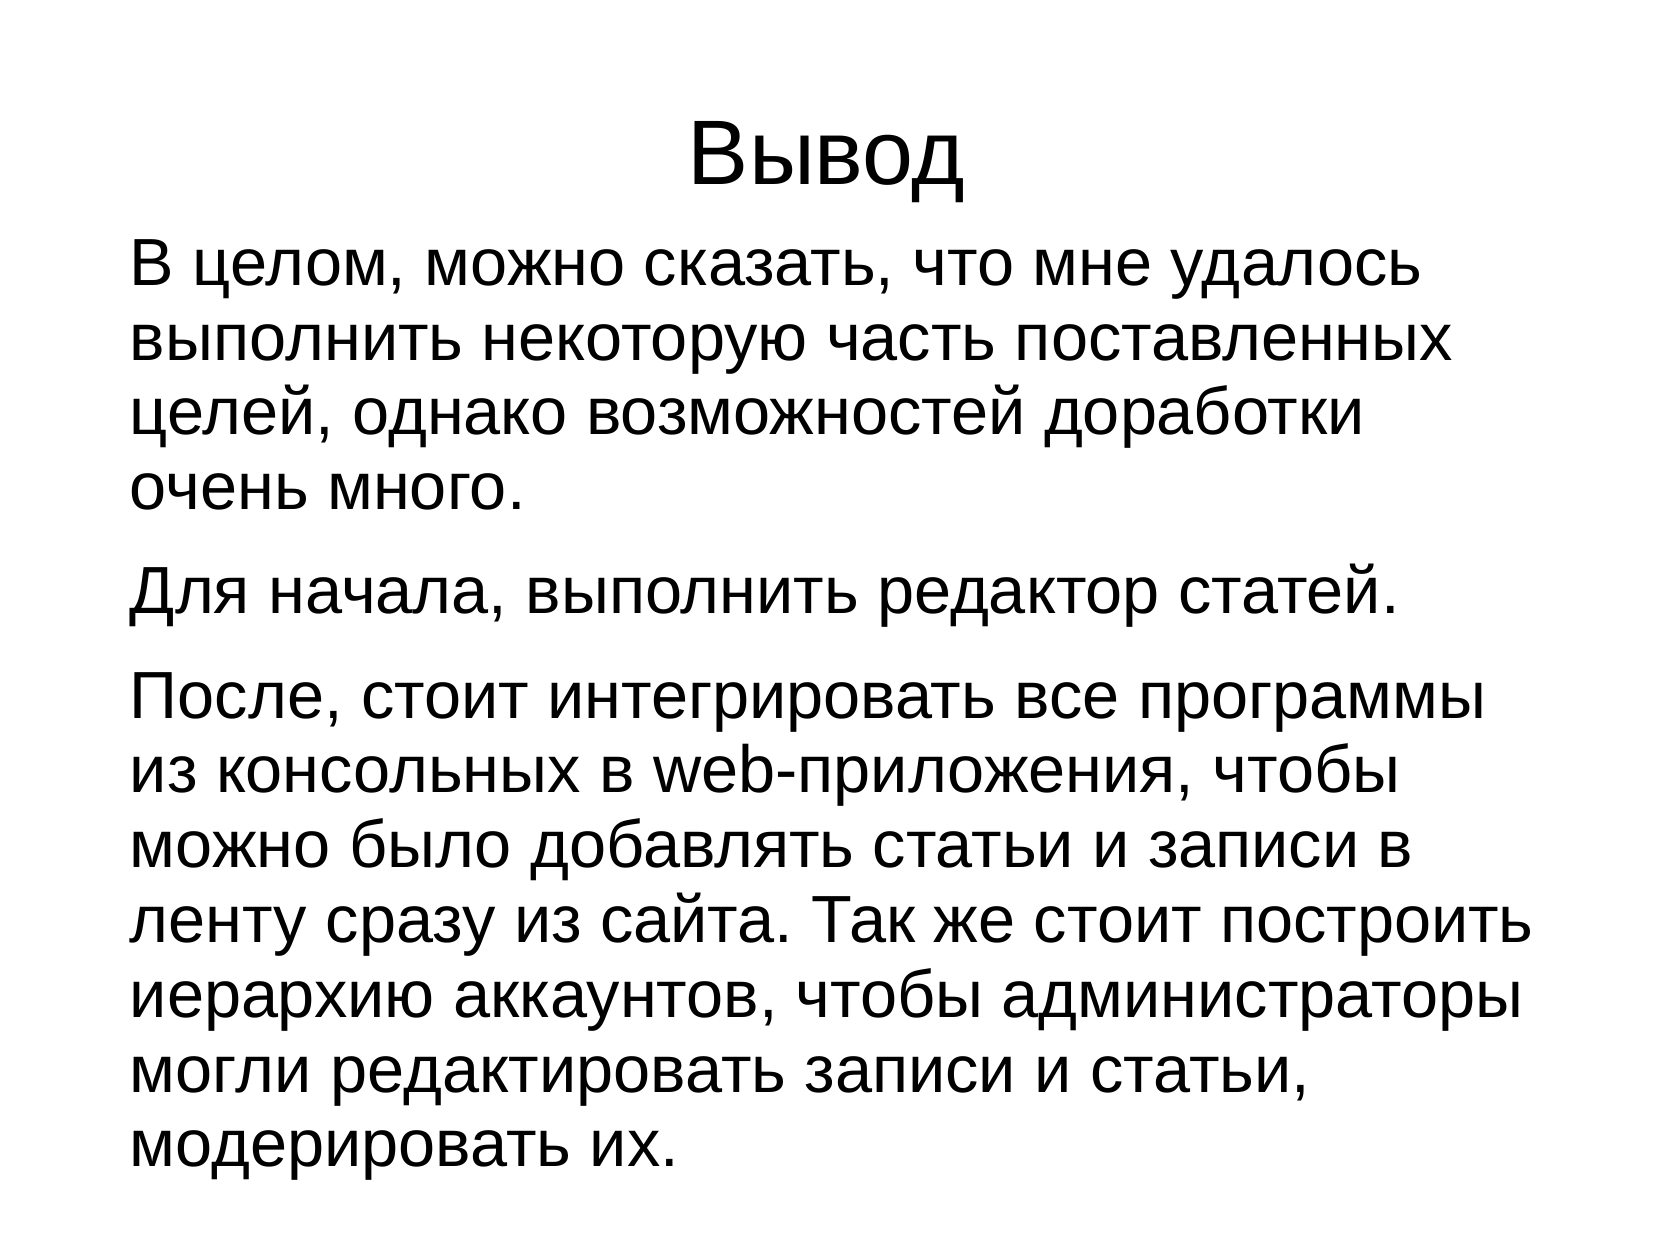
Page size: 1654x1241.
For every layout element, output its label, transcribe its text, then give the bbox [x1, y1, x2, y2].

title Вывод [82, 49, 1571, 257]
list В целом, можно сказать, что мне удалось выполнить некоторую часть поставленных целей, однако возможностей доработки очень много. Для начала, выполнить редактор статей. После, стоит интегрировать все программы из консольных в web-приложения, чтобы можно было добавлять статьи и записи в ленту сразу из сайта. Так же стоит построить иерархию аккаунтов, чтобы администраторы могли редактировать записи и статьи, модерировать их. [59, 224, 1548, 1182]
